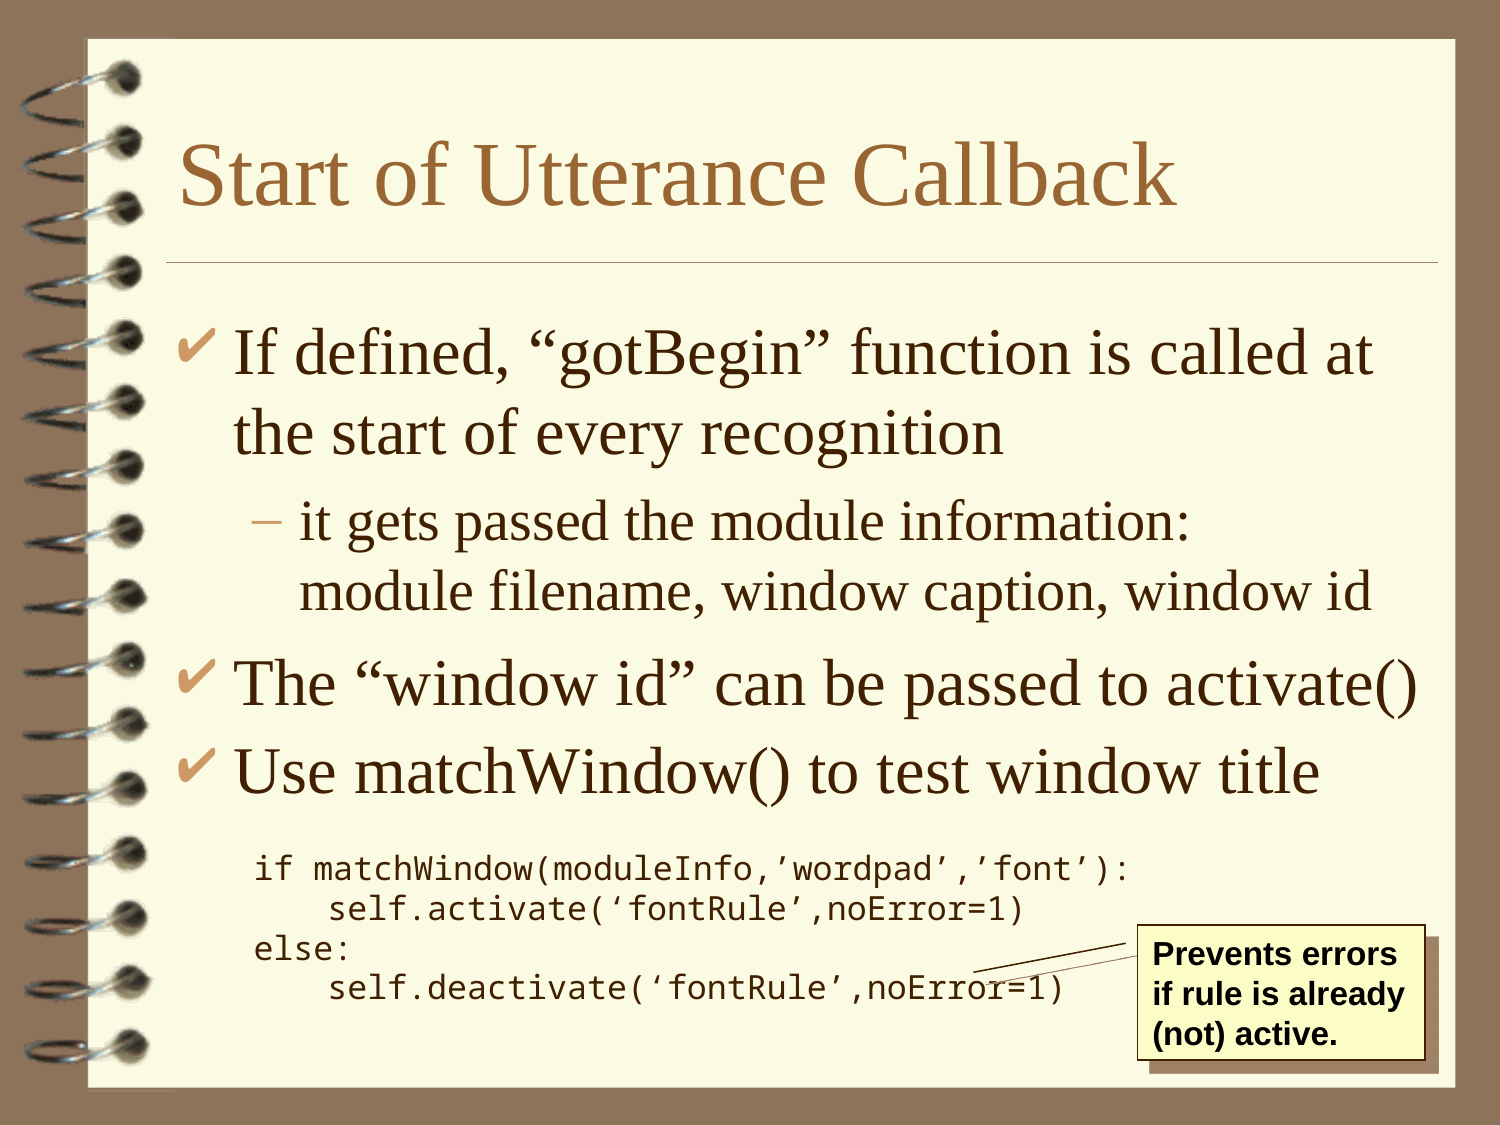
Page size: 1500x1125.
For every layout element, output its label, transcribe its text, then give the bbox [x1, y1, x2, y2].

list If defined, “gotBegin” function is called at the start of every recognition it gets passed the module information: module filename, window caption, window id The “window id” can be passed to activate() Use matchWindow() to test window title if matchWindow(moduleInfo,’wordpad’,’font’): self.activate(‘fontRule’,noError=1) else: self.deactivate(‘fontRule’,noError=1) [162, 299, 1438, 976]
picture [0, 0, 175, 1125]
text_box Prevents errors if rule is already (not) active. [1138, 925, 1425, 1060]
title Start of Utterance Callback [162, 74, 1438, 263]
